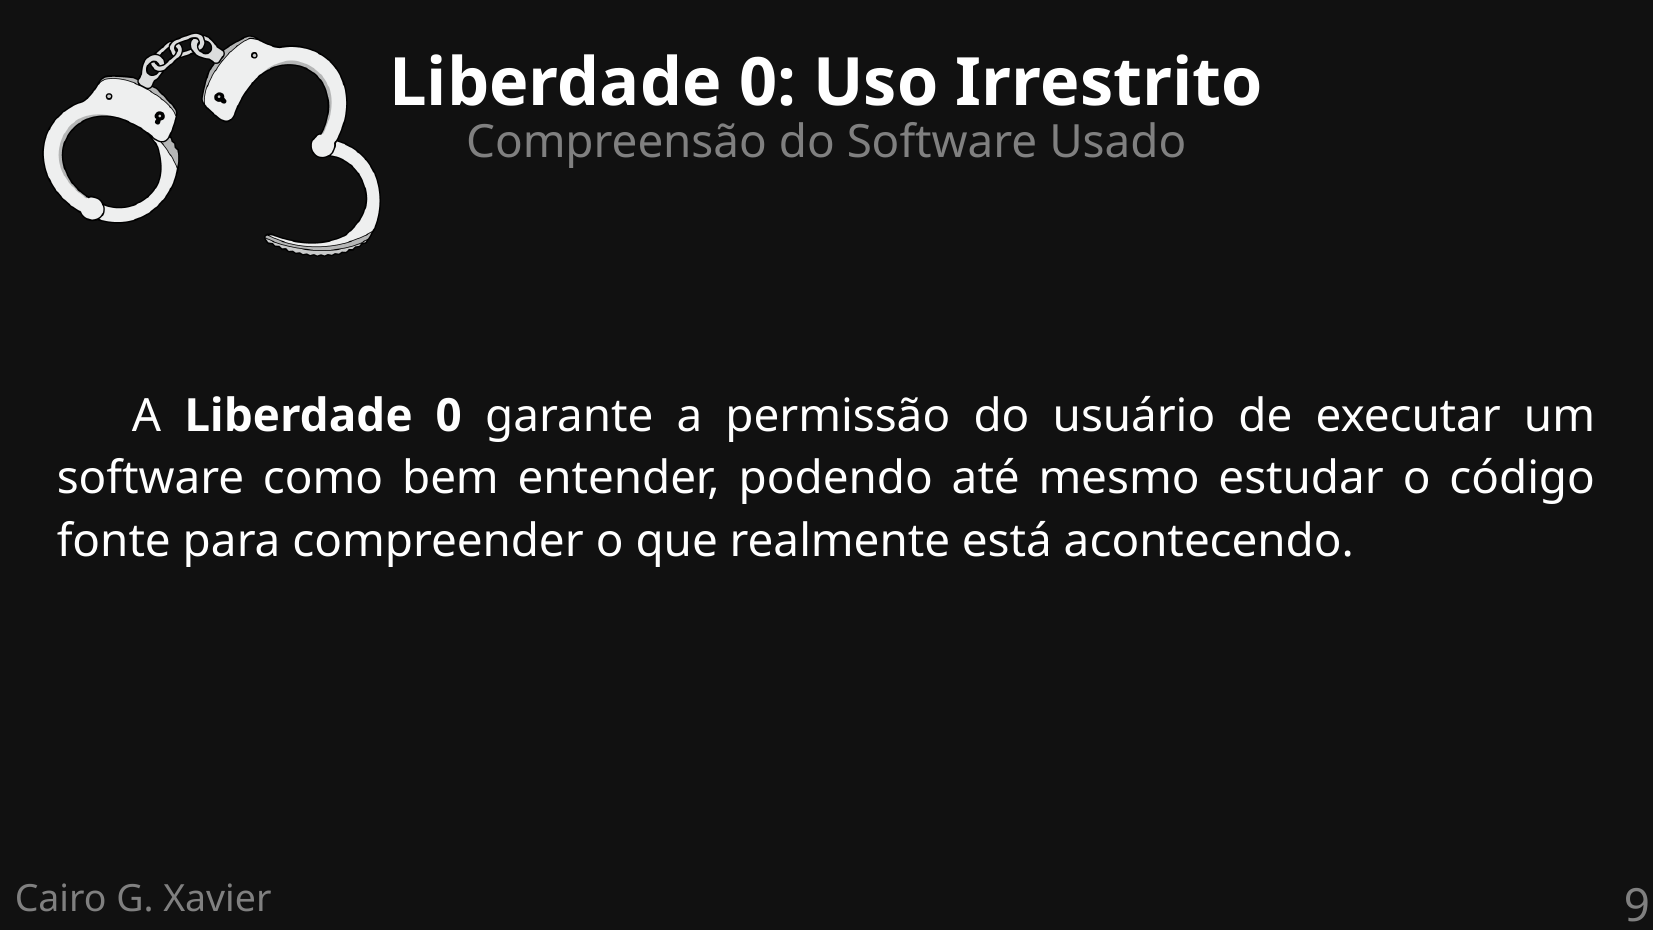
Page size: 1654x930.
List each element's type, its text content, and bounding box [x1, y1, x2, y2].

text_box Cairo G. Xavier [0, 867, 311, 930]
text_box Liberdade 0: Uso Irrestrito [381, 37, 1571, 97]
text_box <number> [1425, 865, 1651, 930]
picture [42, 31, 381, 257]
text_box Compreensão do Software Usado [381, 97, 1571, 182]
text_box A Liberdade 0 garante a permissão do usuário de executar um software como bem entender, podendo até mesmo estudar o código fonte para compreender o que realmente está acontecendo. [42, 375, 1611, 788]
